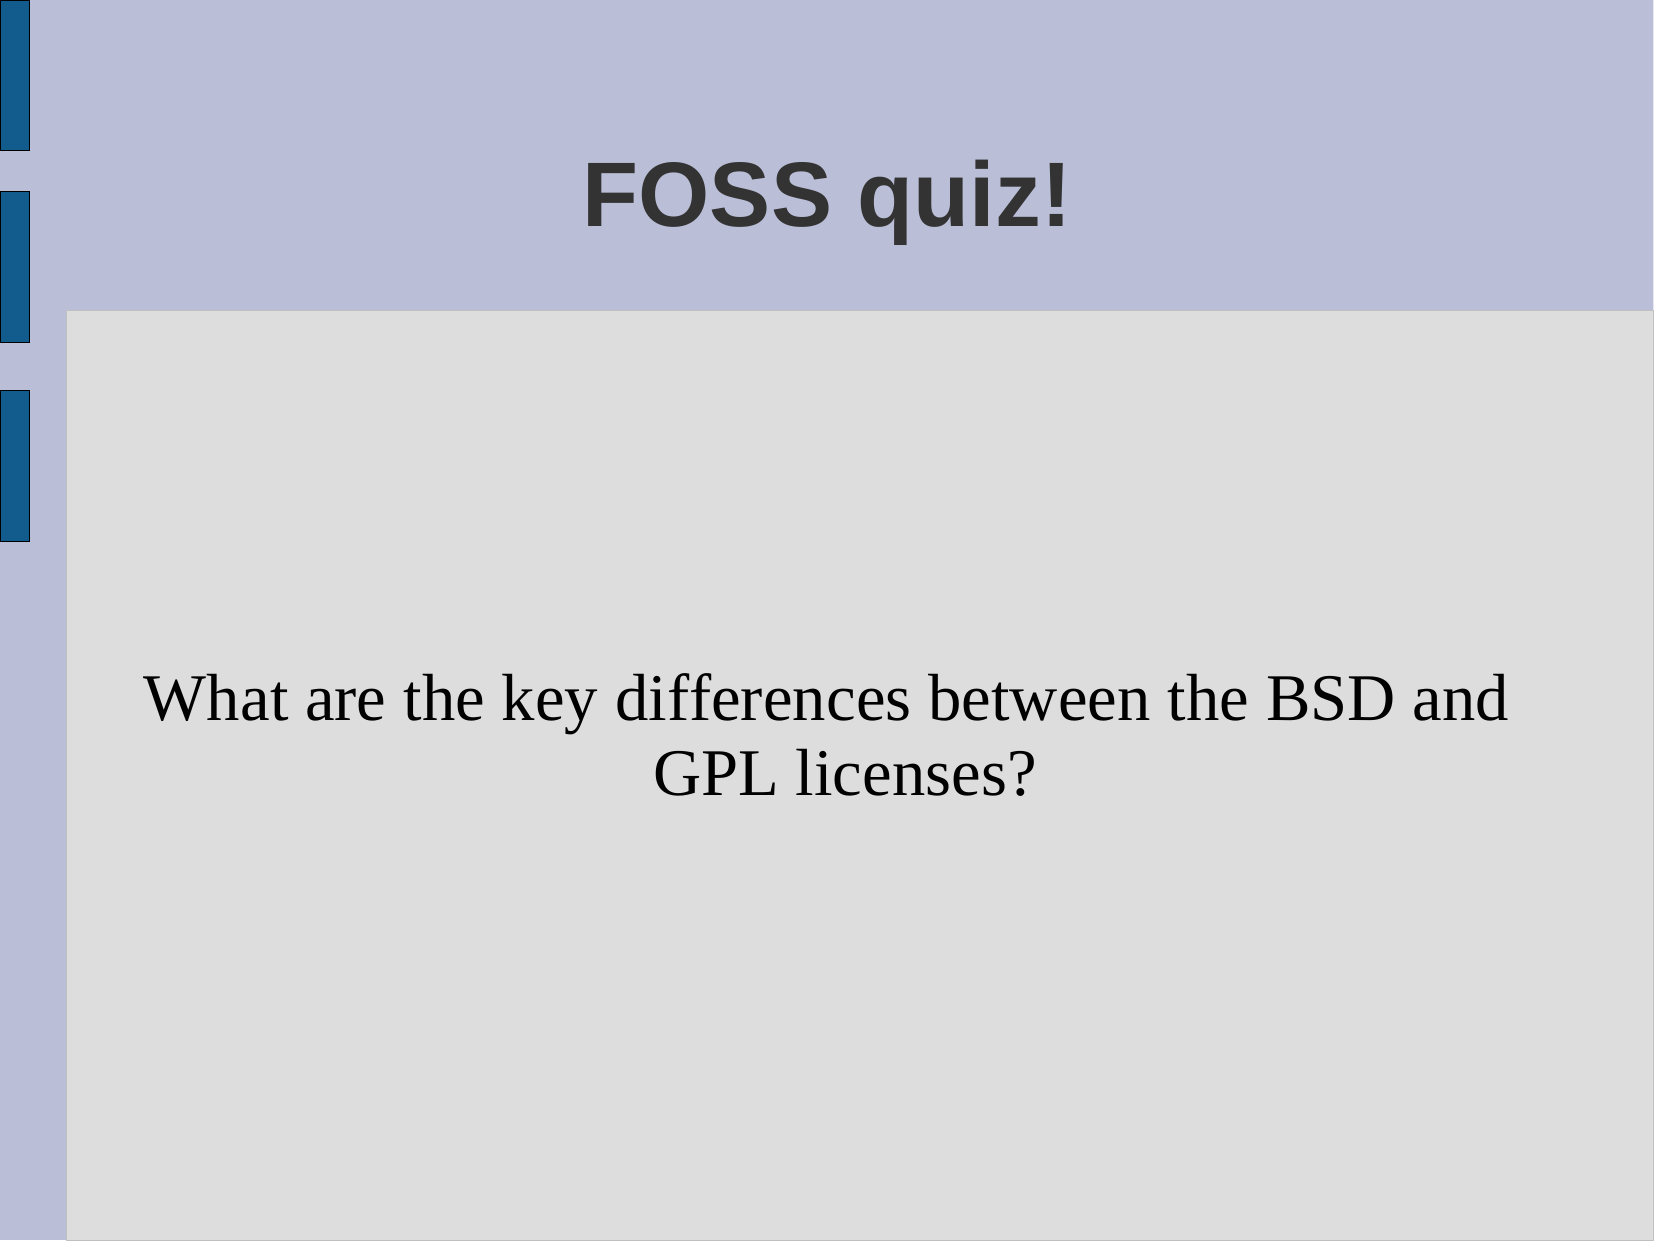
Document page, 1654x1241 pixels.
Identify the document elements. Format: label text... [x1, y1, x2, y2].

title FOSS quiz! [121, 91, 1534, 299]
subtitle What are the key differences between the BSD and GPL licenses? [121, 352, 1534, 1119]
